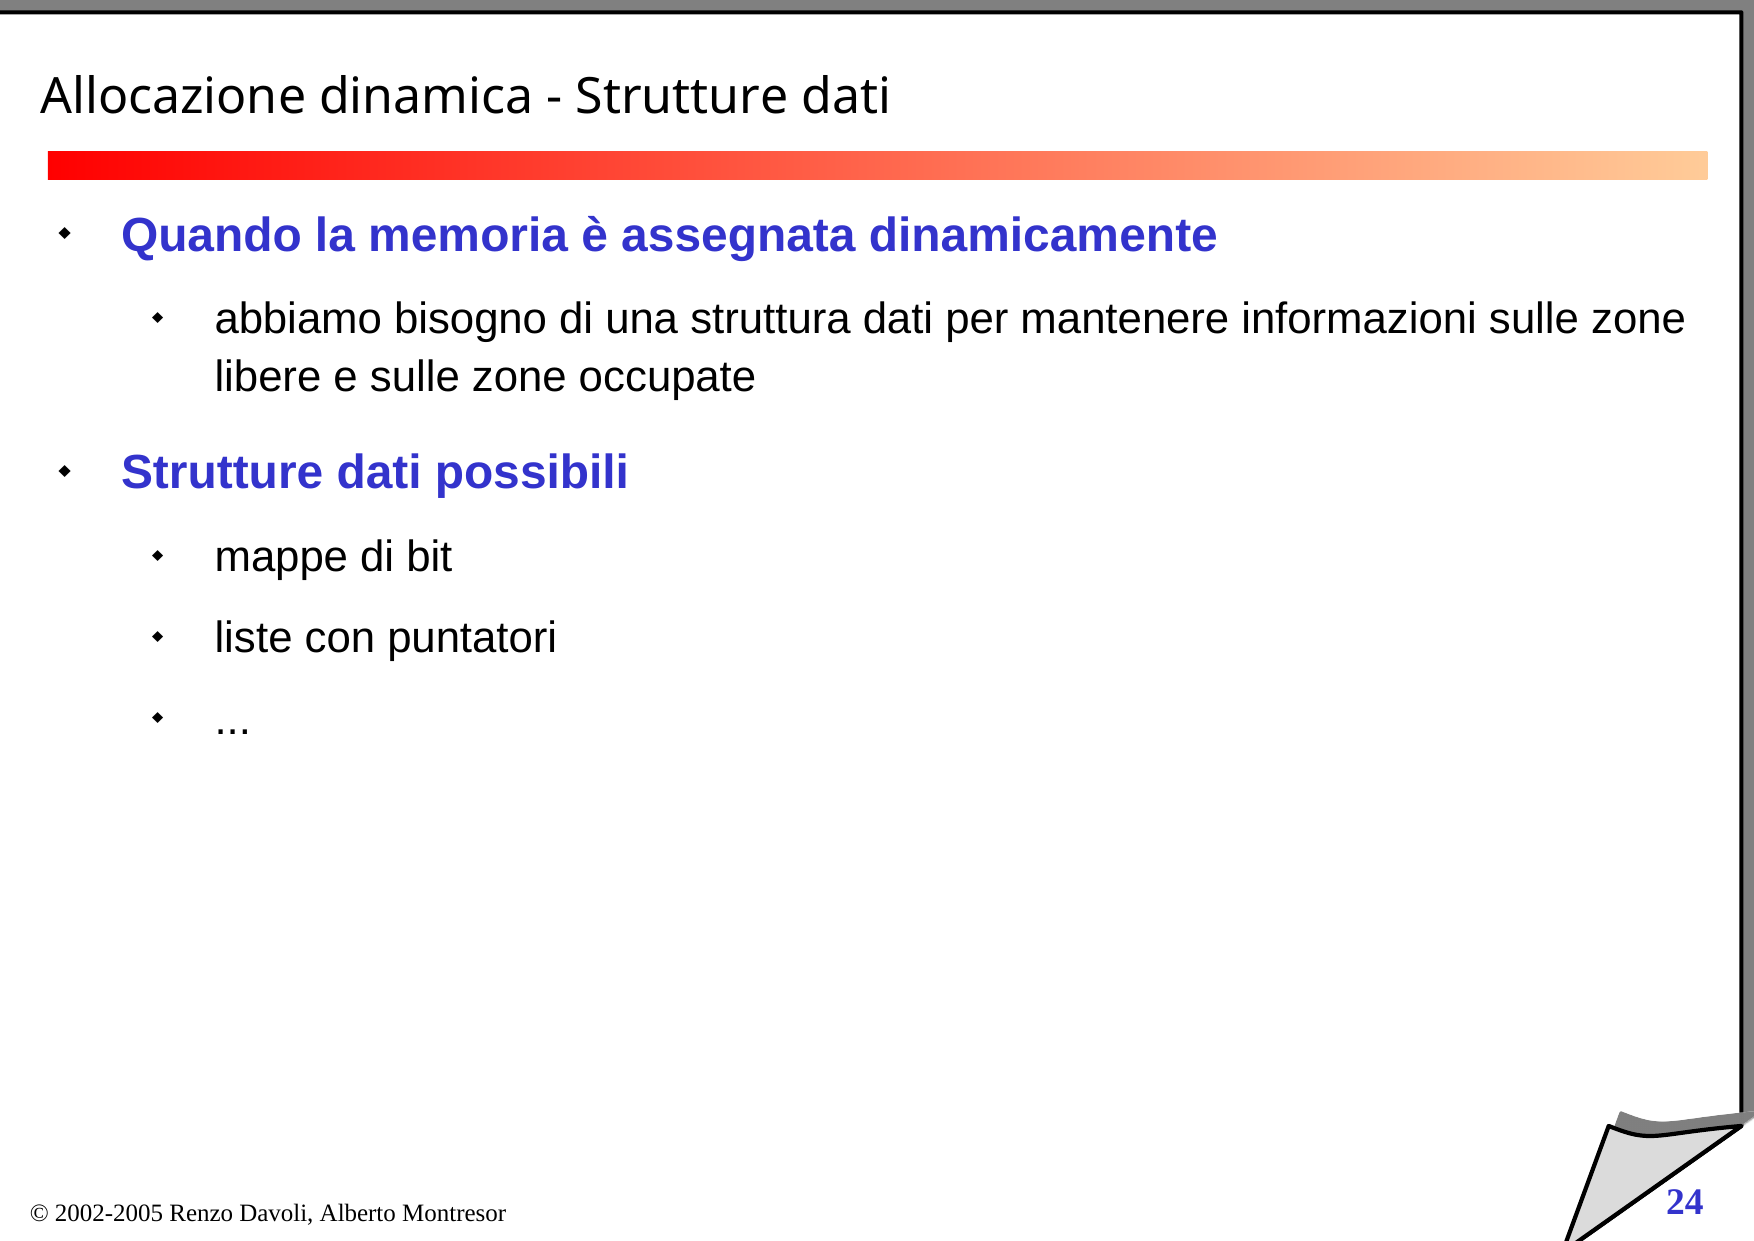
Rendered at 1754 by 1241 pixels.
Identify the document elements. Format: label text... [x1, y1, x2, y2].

title Allocazione dinamica - Strutture dati [40, 49, 1714, 144]
list Quando la memoria è assegnata dinamicamente abbiamo bisogno di una struttura dati per mantenere informazioni sulle zone libere e sulle zone occupate Strutture dati possibili mappe di bit liste con puntatori ... [58, 206, 1696, 815]
